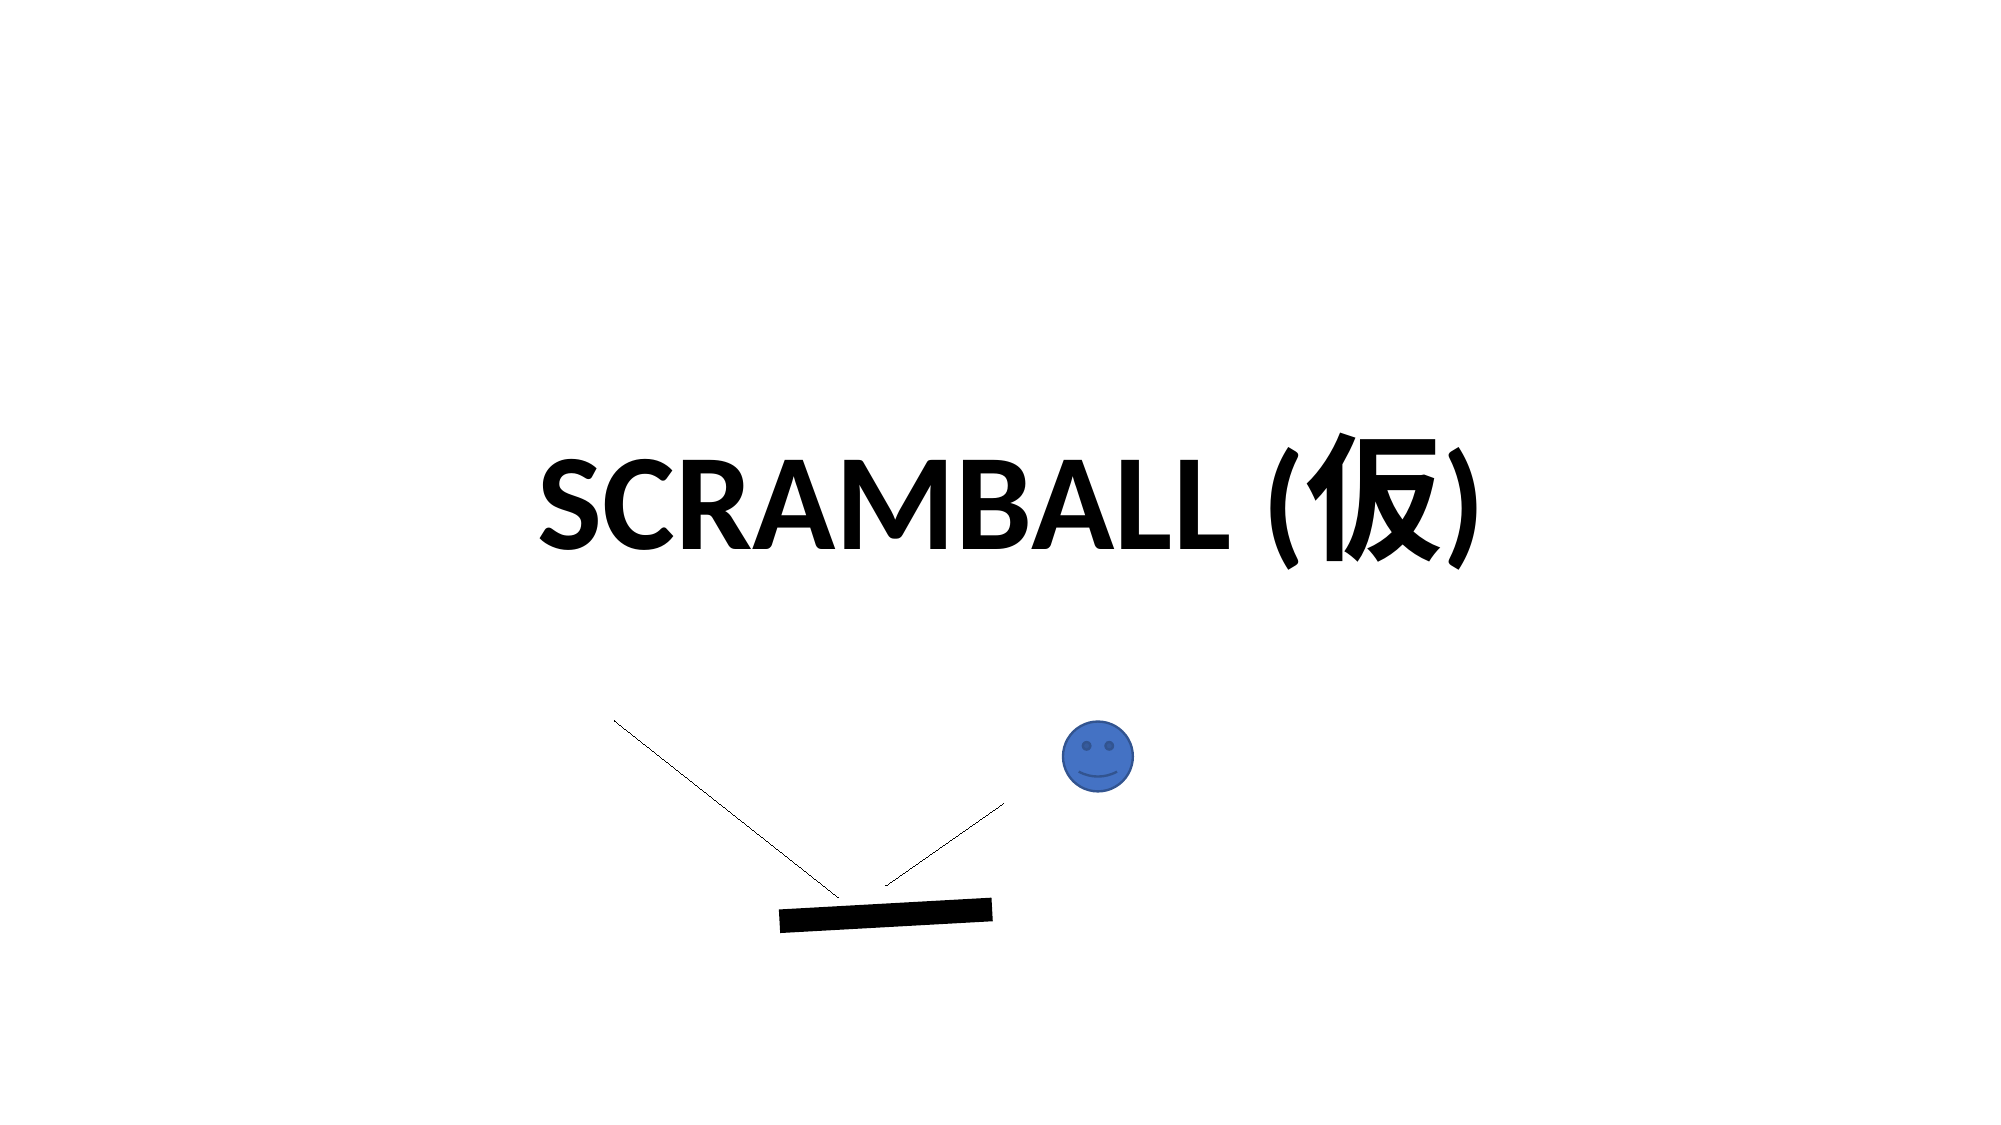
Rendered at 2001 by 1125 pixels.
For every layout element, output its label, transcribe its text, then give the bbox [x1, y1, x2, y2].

text_box [1062, 721, 1133, 792]
text_box SCRAMBALL (仮) [88, 404, 1936, 585]
